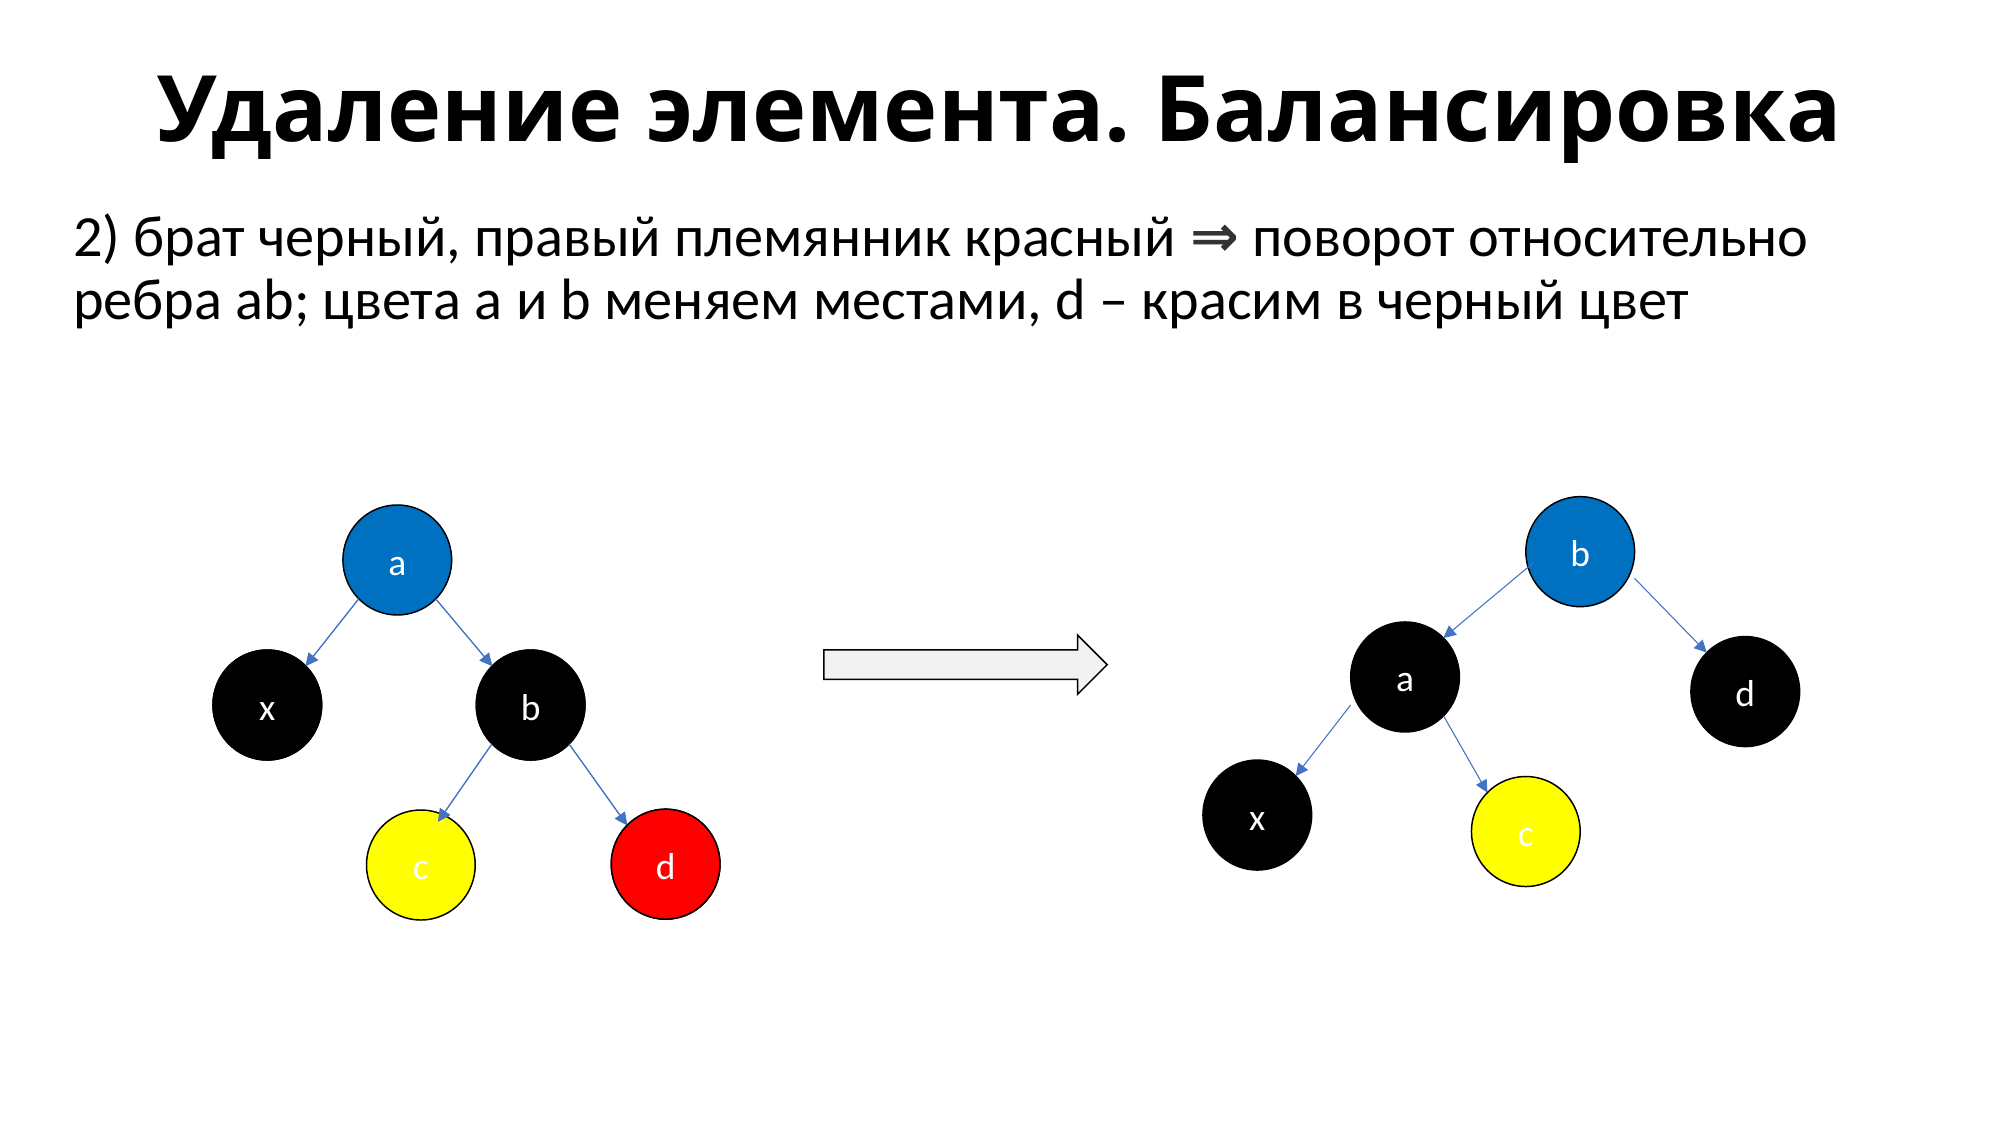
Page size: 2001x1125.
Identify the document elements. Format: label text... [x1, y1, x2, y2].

text_box c [1471, 776, 1581, 887]
title Удаление элемента. Балансировка [137, 3, 1863, 221]
text_box b [1525, 496, 1635, 607]
text_box a [1350, 621, 1460, 732]
text_box x [1202, 760, 1312, 871]
text_box c [366, 810, 476, 921]
text_box x [212, 650, 322, 761]
text_box d [1690, 636, 1800, 747]
text_box b [476, 650, 586, 761]
text_box d [611, 809, 721, 920]
text_box [823, 635, 1108, 695]
list 2) брат черный, правый племянник красный ⇒ поворот относительно ребра ab; цвета a и b меняем местами, d – красим в черный цвет [58, 198, 1863, 362]
text_box a [342, 504, 452, 616]
